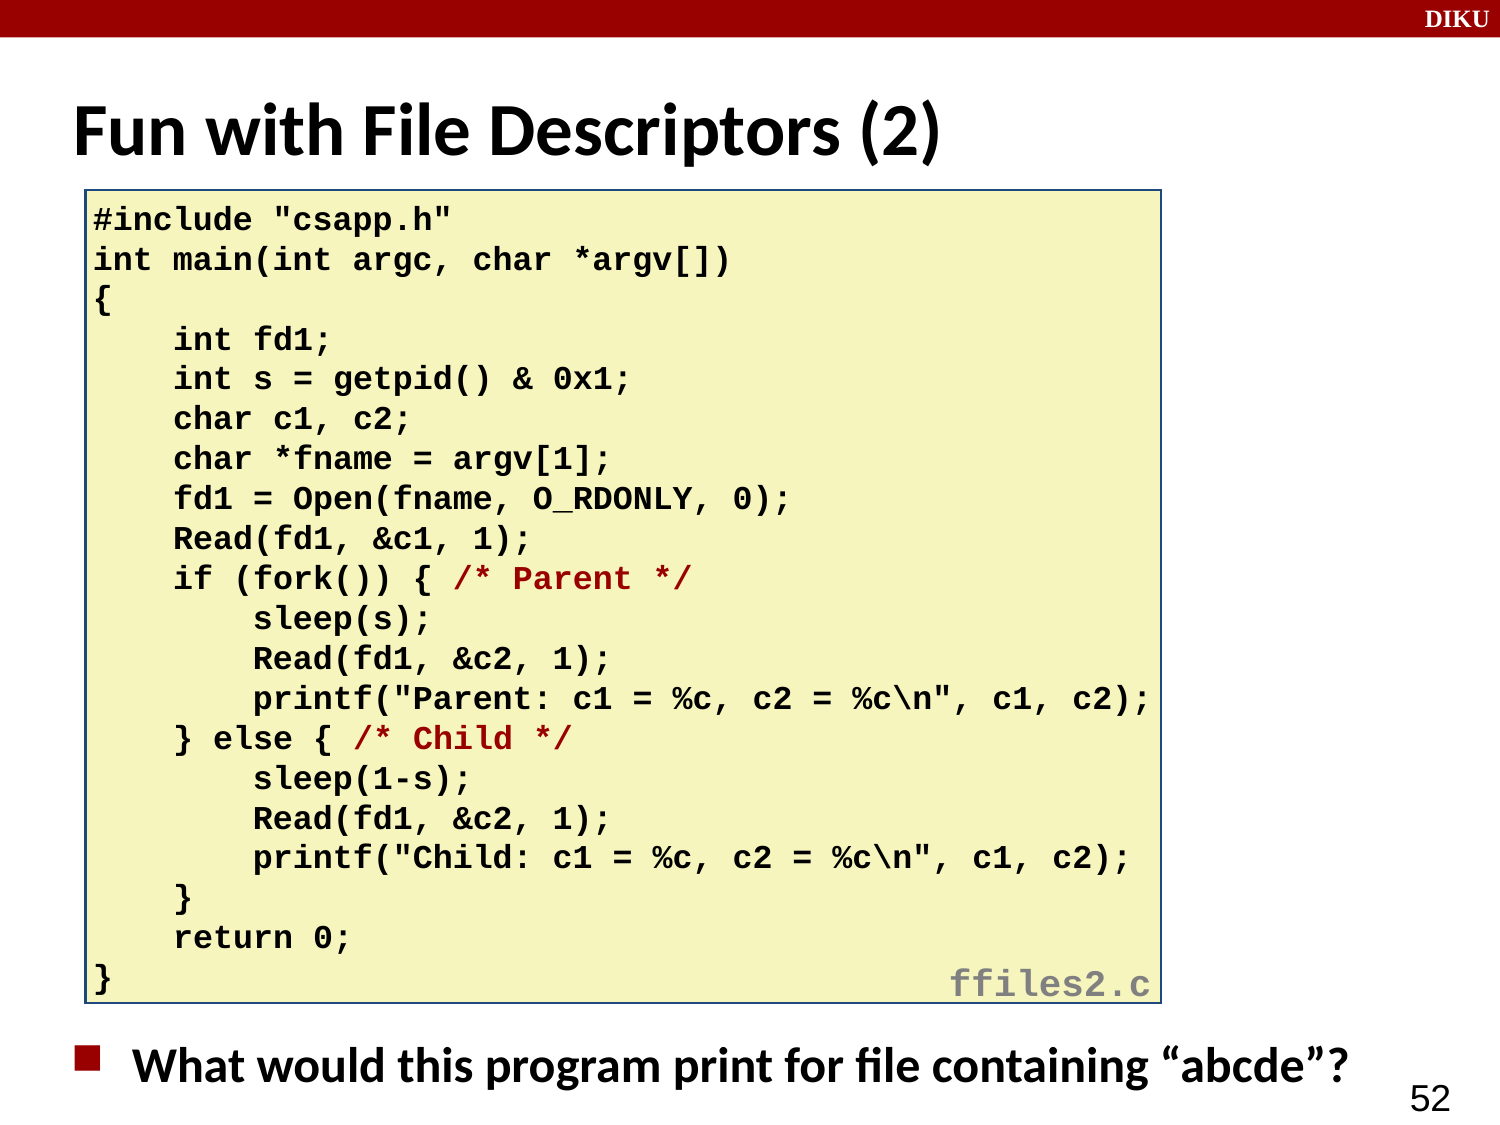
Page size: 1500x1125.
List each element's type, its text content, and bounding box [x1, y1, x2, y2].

text_box #include "csapp.h" int main(int argc, char *argv[]) { int fd1; int s = getpid() & 0x1; char c1, c2; char *fname = argv[1]; fd1 = Open(fname, O_RDONLY, 0); Read(fd1, &c1, 1); if (fork()) { /* Parent */ sleep(s); Read(fd1, &c2, 1); printf("Parent: c1 = %c, c2 = %c\n", c1, c2); } else { /* Child */ sleep(1-s); Read(fd1, &c2, 1); printf("Child: c1 = %c, c2 = %c\n", c1, c2); } return 0; } [85, 189, 1161, 1003]
text_box Fun with File Descriptors (2) [58, 62, 1304, 188]
text_box What would this program print for file containing “abcde”? [60, 1025, 1424, 1113]
text_box ffiles2.c [933, 951, 1166, 1012]
